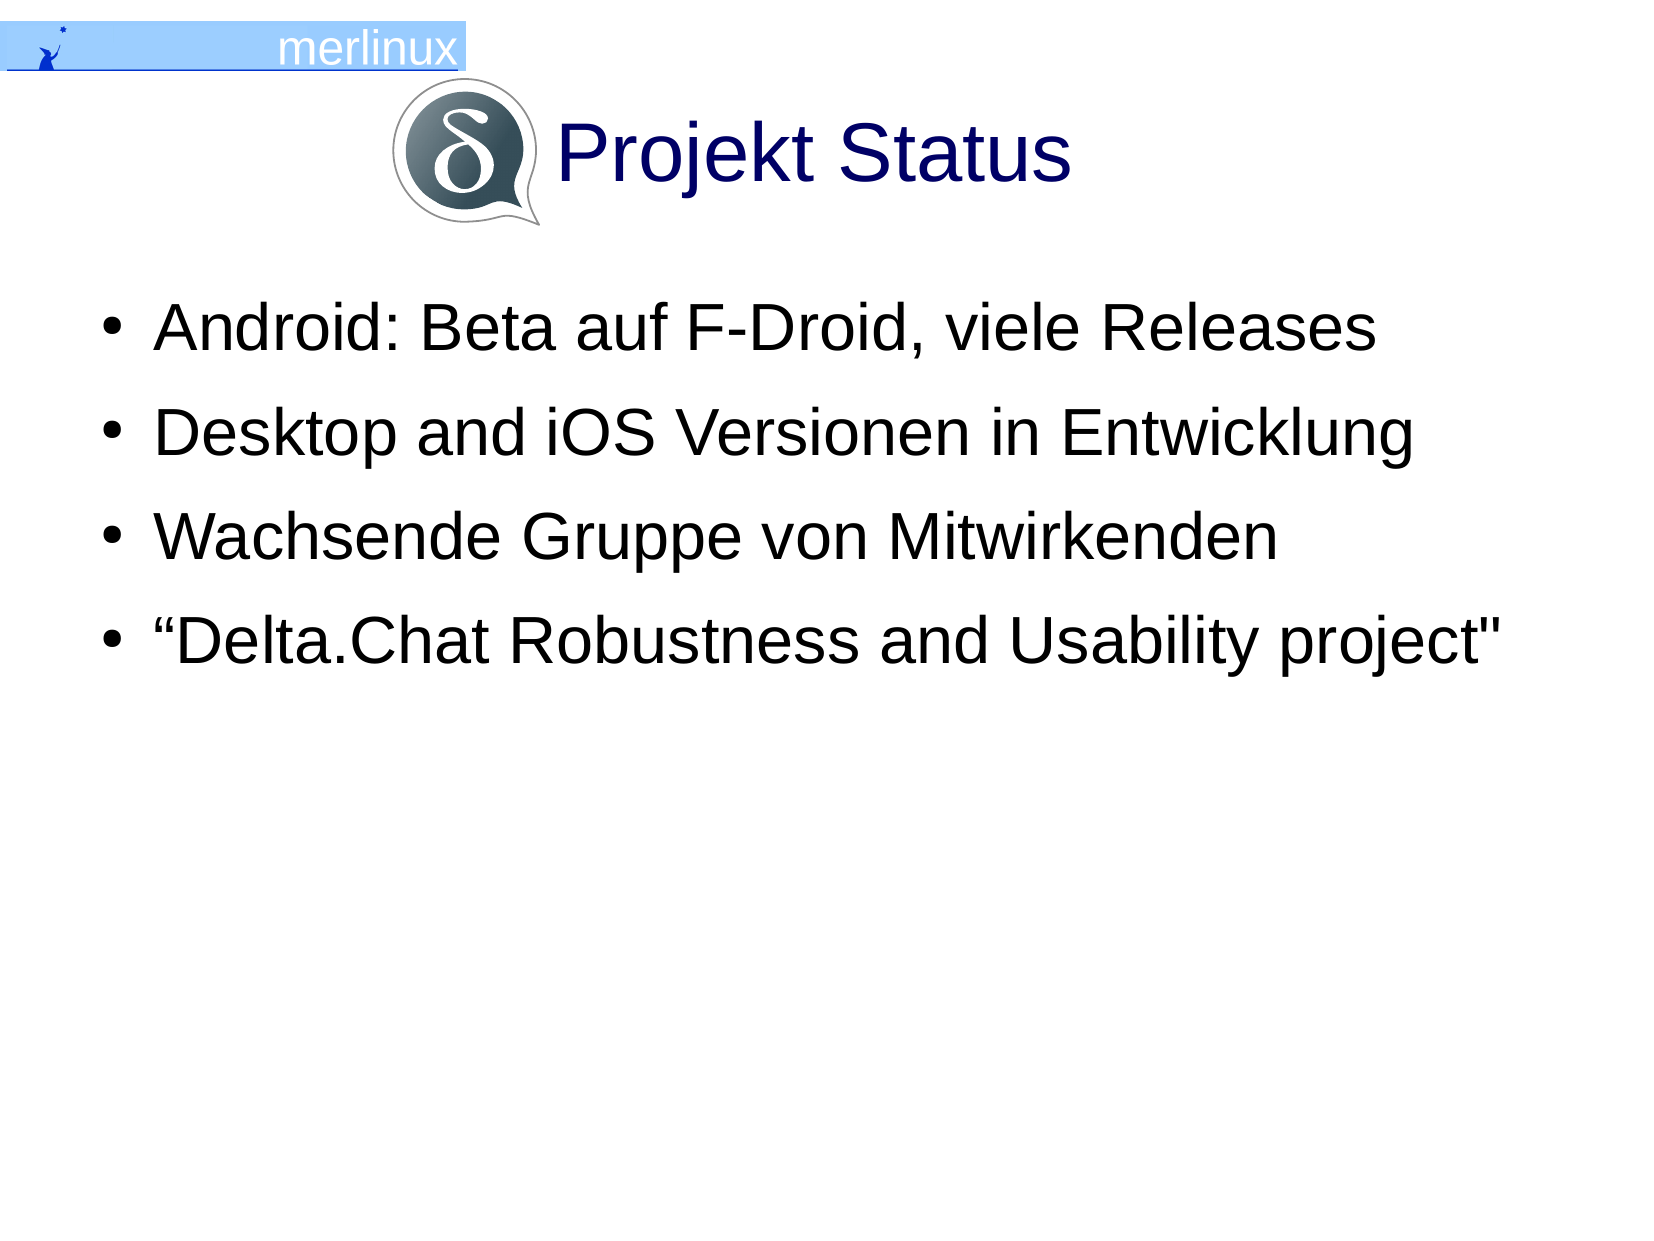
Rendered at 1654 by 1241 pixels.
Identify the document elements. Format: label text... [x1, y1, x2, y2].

list Android: Beta auf F-Droid, viele Releases Desktop and iOS Versionen in Entwicklung Wachsende Gruppe von Mitwirkenden “Delta.Chat Robustness and Usability project" [82, 290, 1571, 1126]
title Projekt Status [82, 49, 1571, 257]
picture [0, 21, 466, 71]
picture [389, 75, 541, 226]
